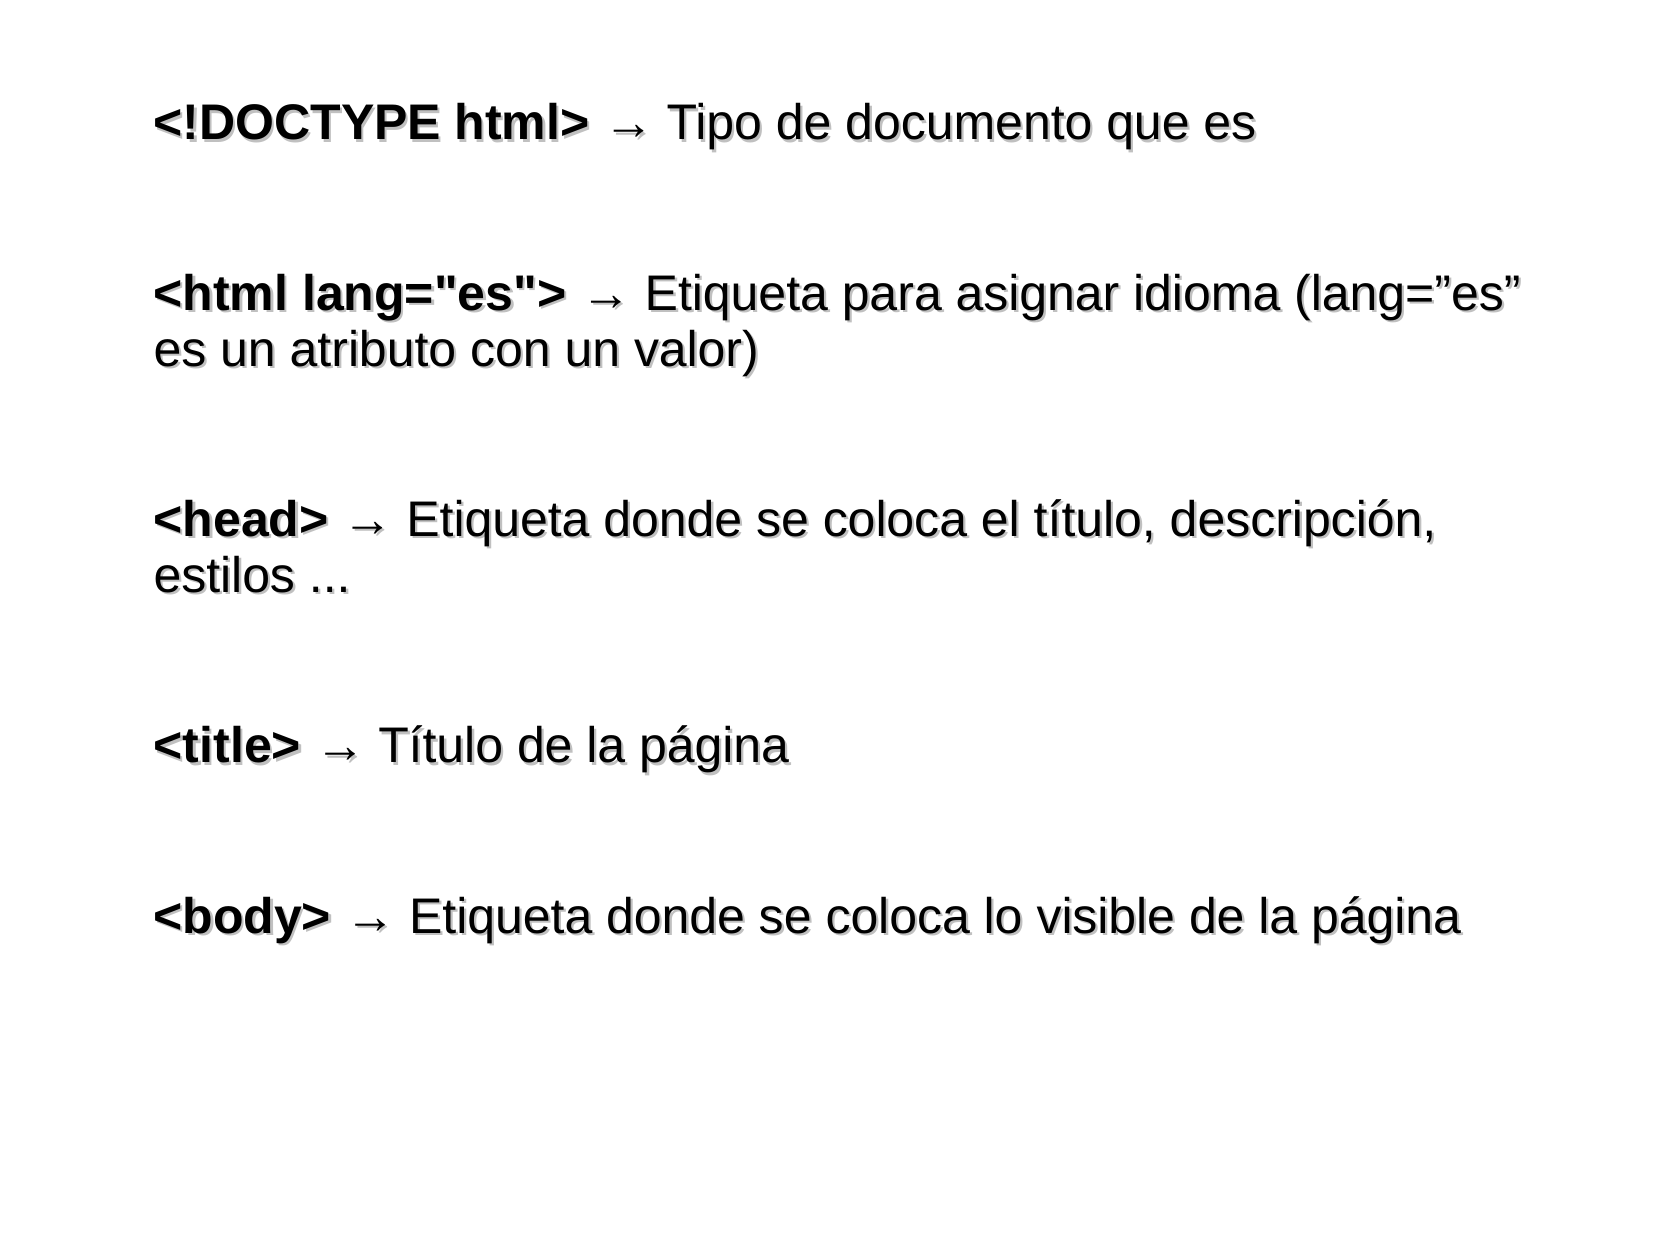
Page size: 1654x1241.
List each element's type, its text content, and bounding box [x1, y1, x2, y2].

list <!DOCTYPE html> → Tipo de documento que es <html lang="es"> → Etiqueta para asignar idioma (lang=”es” es un atributo con un valor) <head> → Etiqueta donde se coloca el título, descripción, estilos ... <title> → Título de la página <body> → Etiqueta donde se coloca lo visible de la página [82, 94, 1571, 1010]
